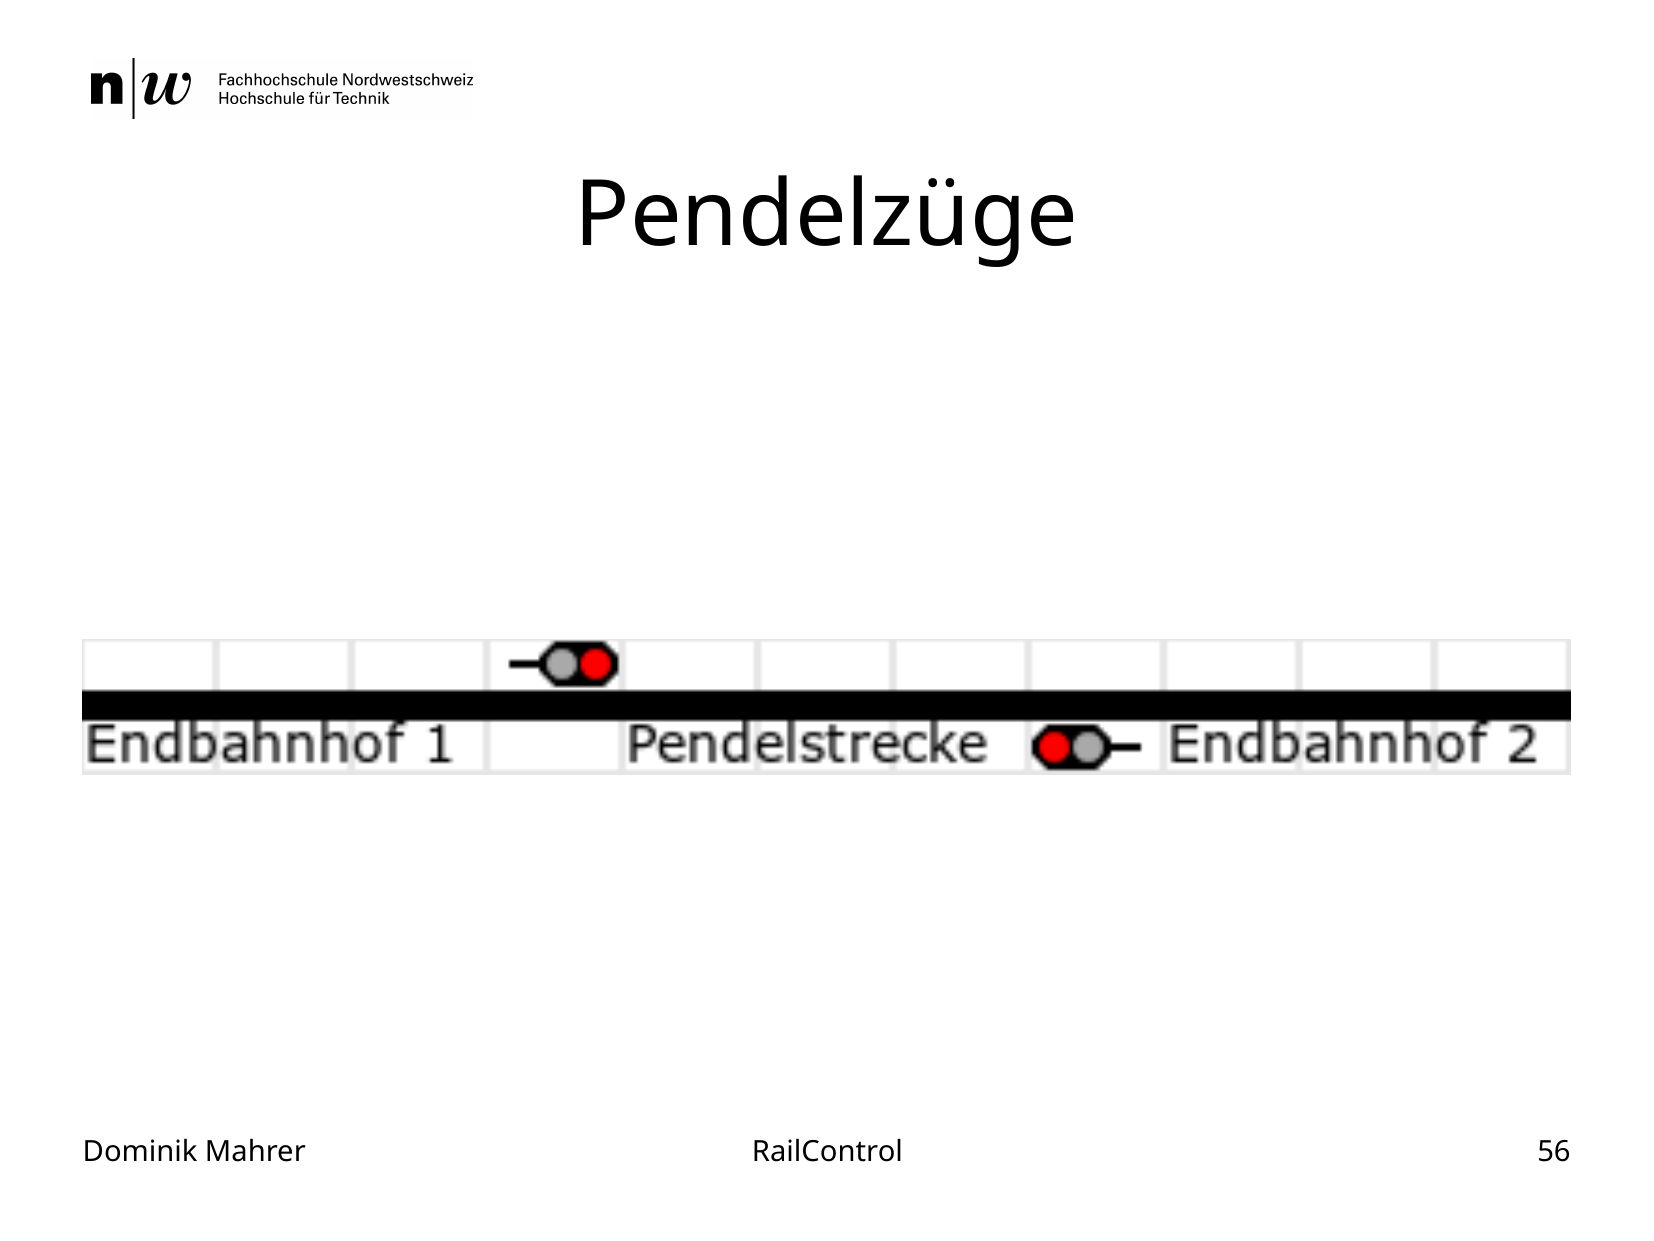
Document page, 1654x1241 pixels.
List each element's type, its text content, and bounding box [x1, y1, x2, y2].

title Pendelzüge [82, 153, 1571, 267]
picture [91, 58, 473, 119]
picture [82, 639, 1571, 775]
